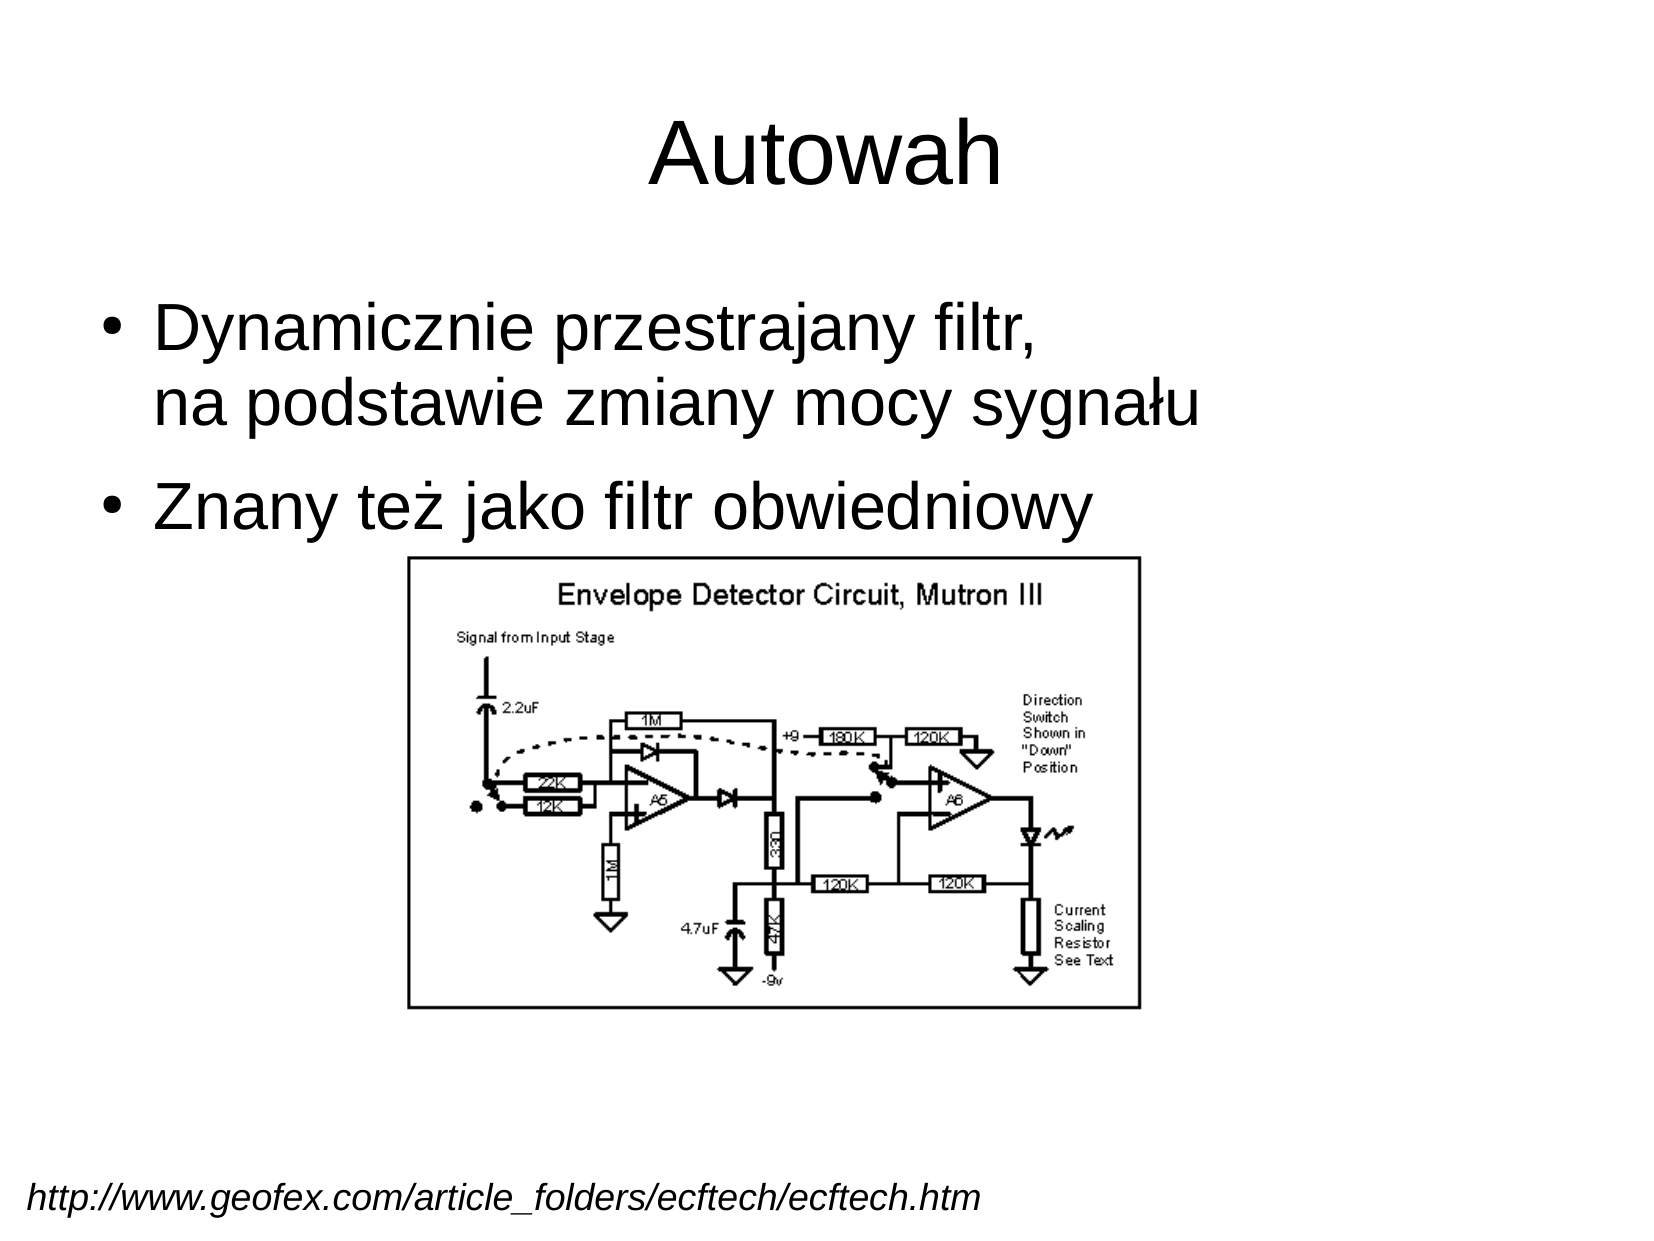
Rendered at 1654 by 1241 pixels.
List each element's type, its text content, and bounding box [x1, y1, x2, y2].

title Autowah [82, 49, 1571, 257]
list Dynamicznie przestrajany filtr, na podstawie zmiany mocy sygnału Znany też jako filtr obwiedniowy [82, 290, 1571, 1010]
text_box http://www.geofex.com/article_folders/ecftech/ecftech.htm [11, 1169, 1654, 1241]
picture [406, 555, 1143, 1011]
